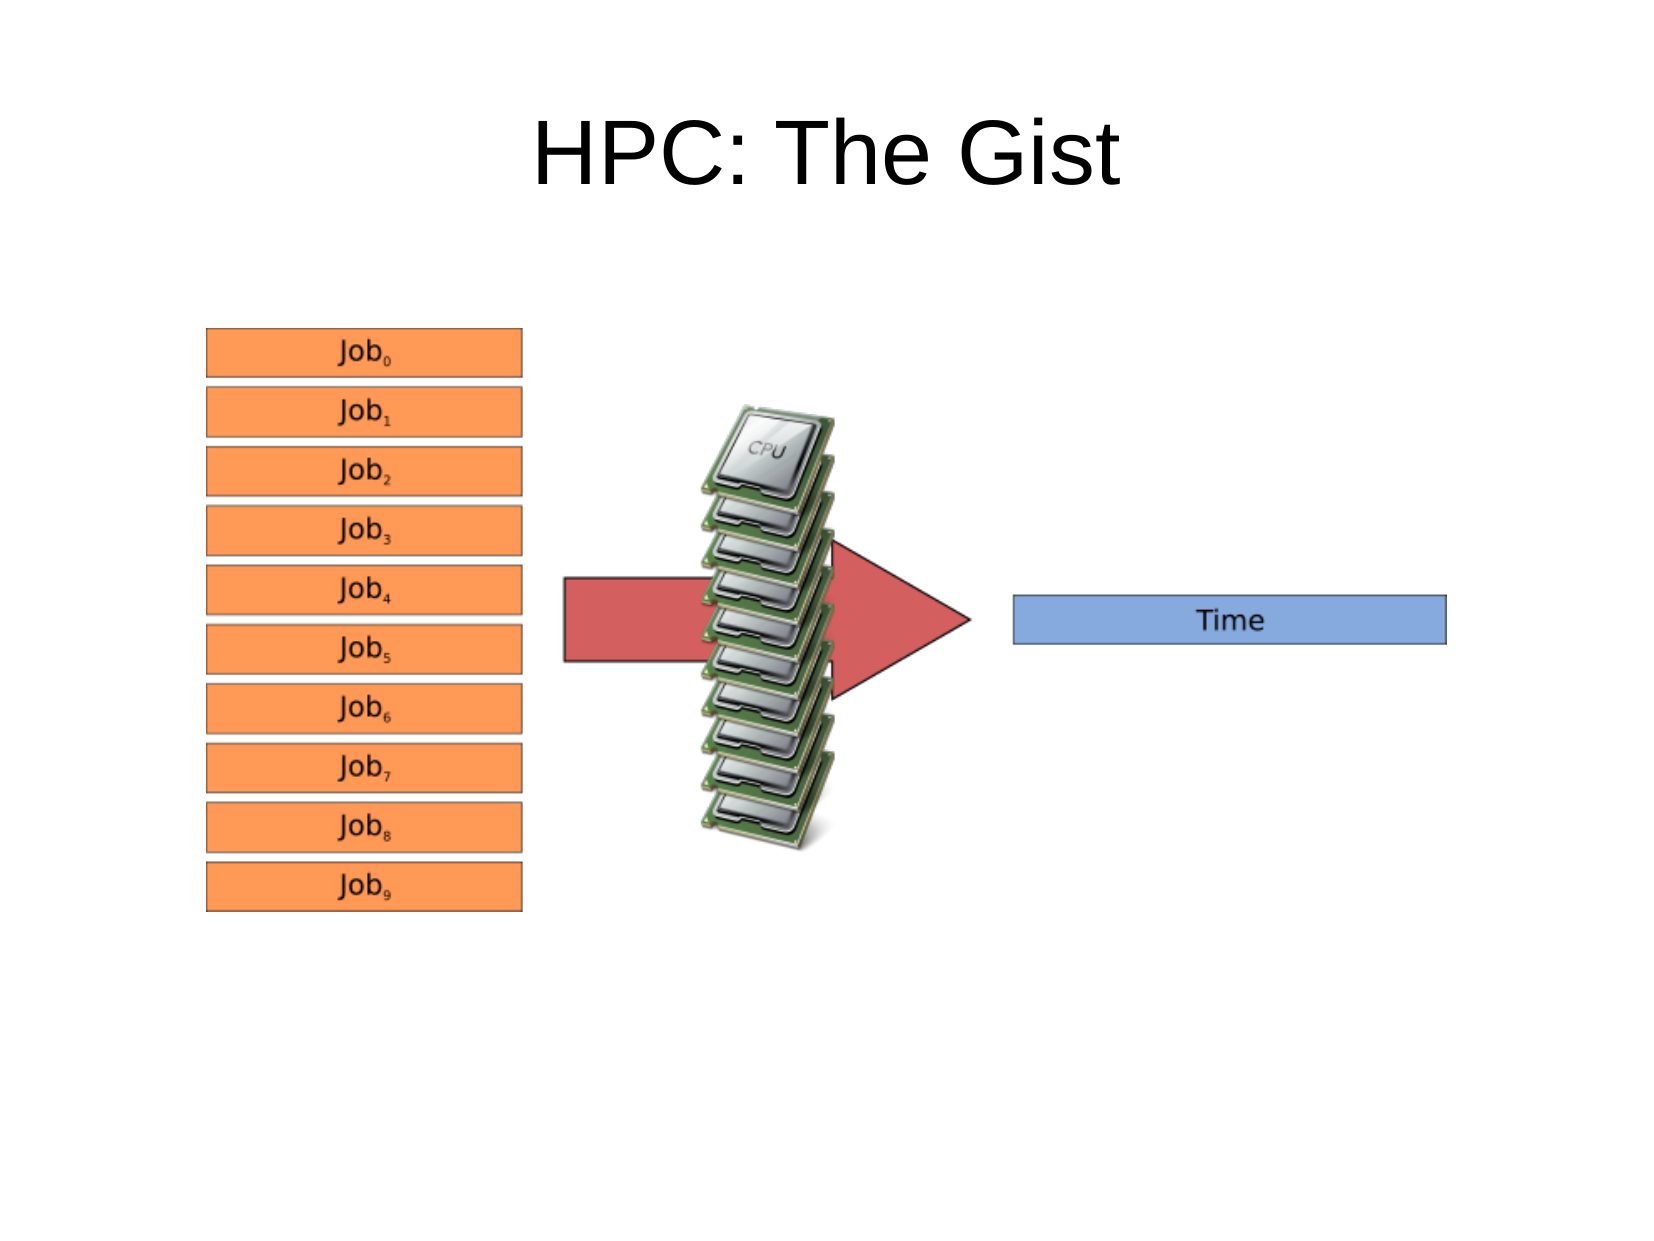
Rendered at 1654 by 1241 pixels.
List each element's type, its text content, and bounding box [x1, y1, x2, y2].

picture [206, 328, 1447, 912]
title HPC: The Gist [82, 49, 1571, 257]
